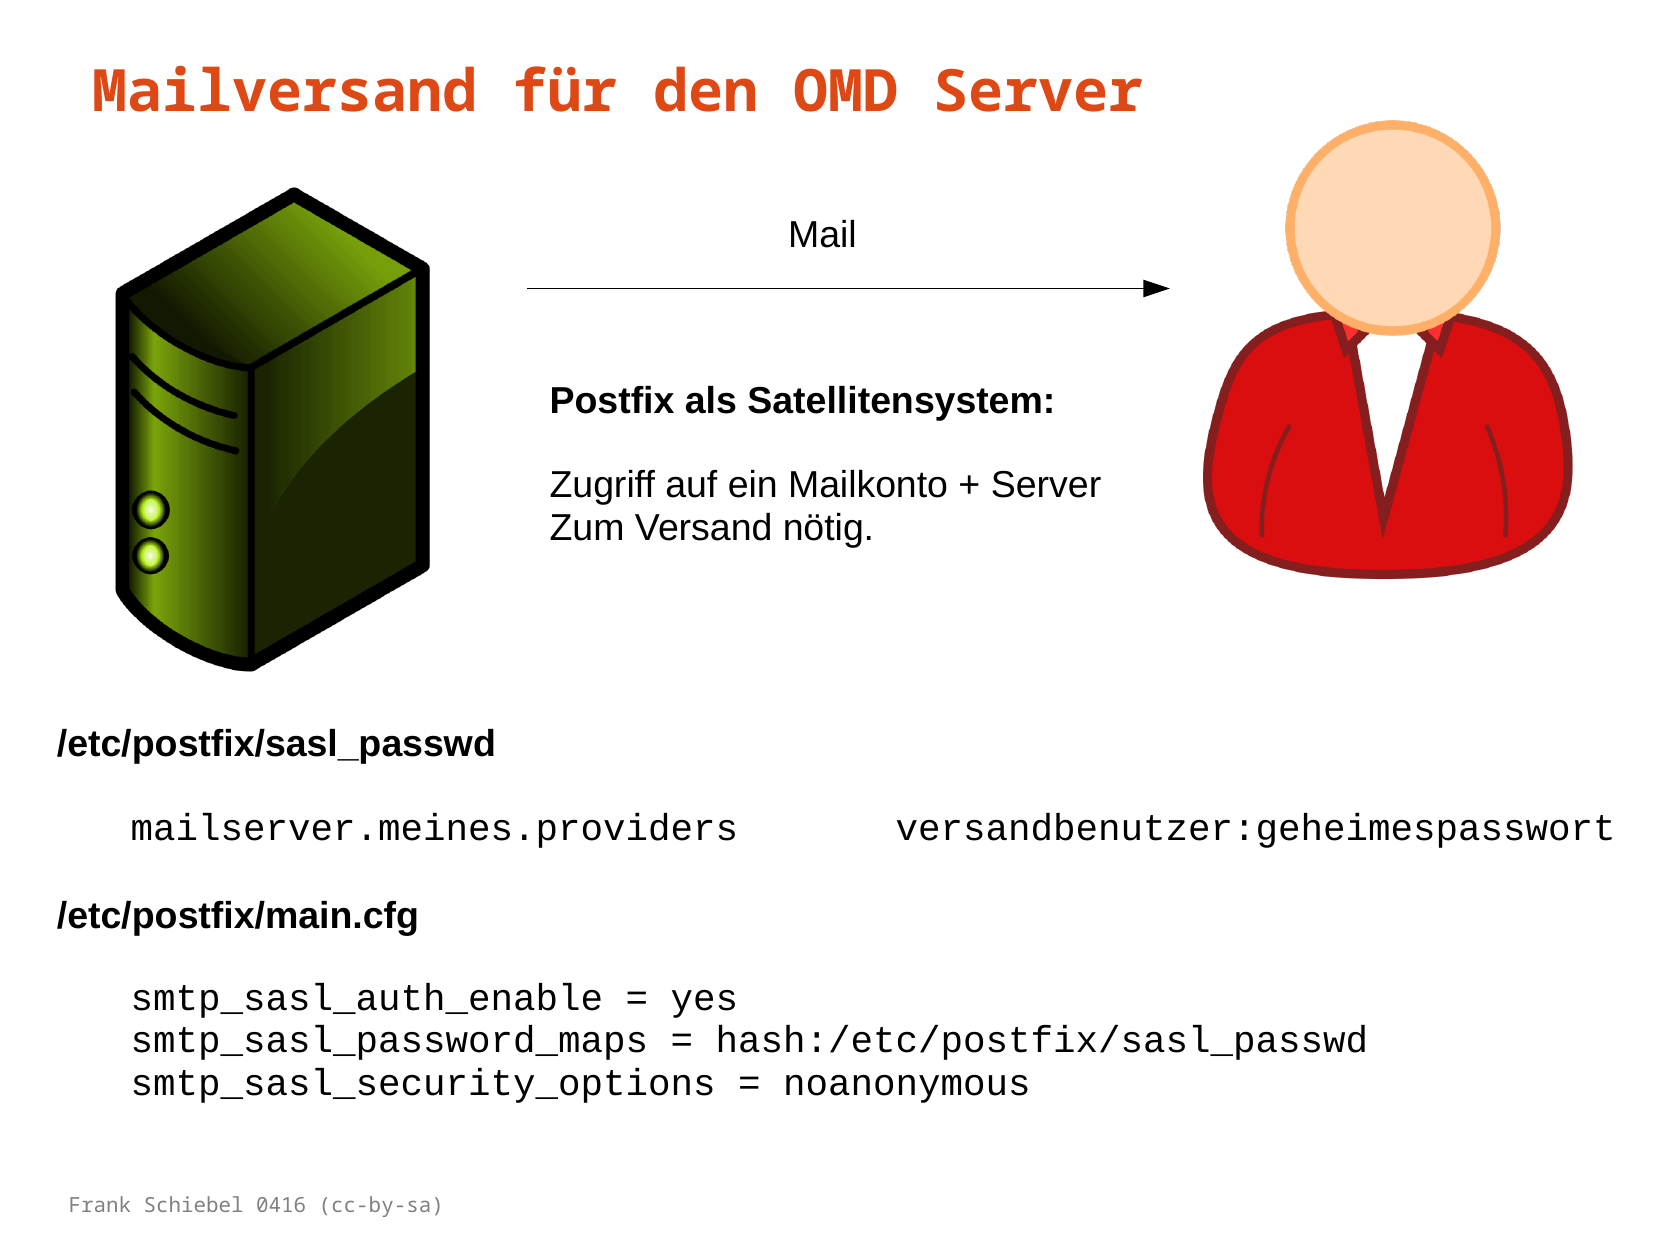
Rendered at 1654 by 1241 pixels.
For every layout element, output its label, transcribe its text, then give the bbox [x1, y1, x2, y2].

text_box /etc/postfix/sasl_passwd mailserver.meines.providers versandbenutzer:geheimespasswort /etc/postfix/main.cfg smtp_sasl_auth_enable = yes smtp_sasl_password_maps = hash:/etc/postfix/sasl_passwd smtp_sasl_security_options = noanonymous [42, 715, 1631, 1116]
text_box Mail [773, 206, 872, 264]
picture [70, 143, 477, 715]
text_box Mailversand für den OMD Server [78, 42, 1465, 117]
text_box Postfix als Satellitensystem: Zugriff auf ein Mailkonto + Server Zum Versand nötig. [534, 372, 1128, 556]
picture [1202, 120, 1573, 579]
